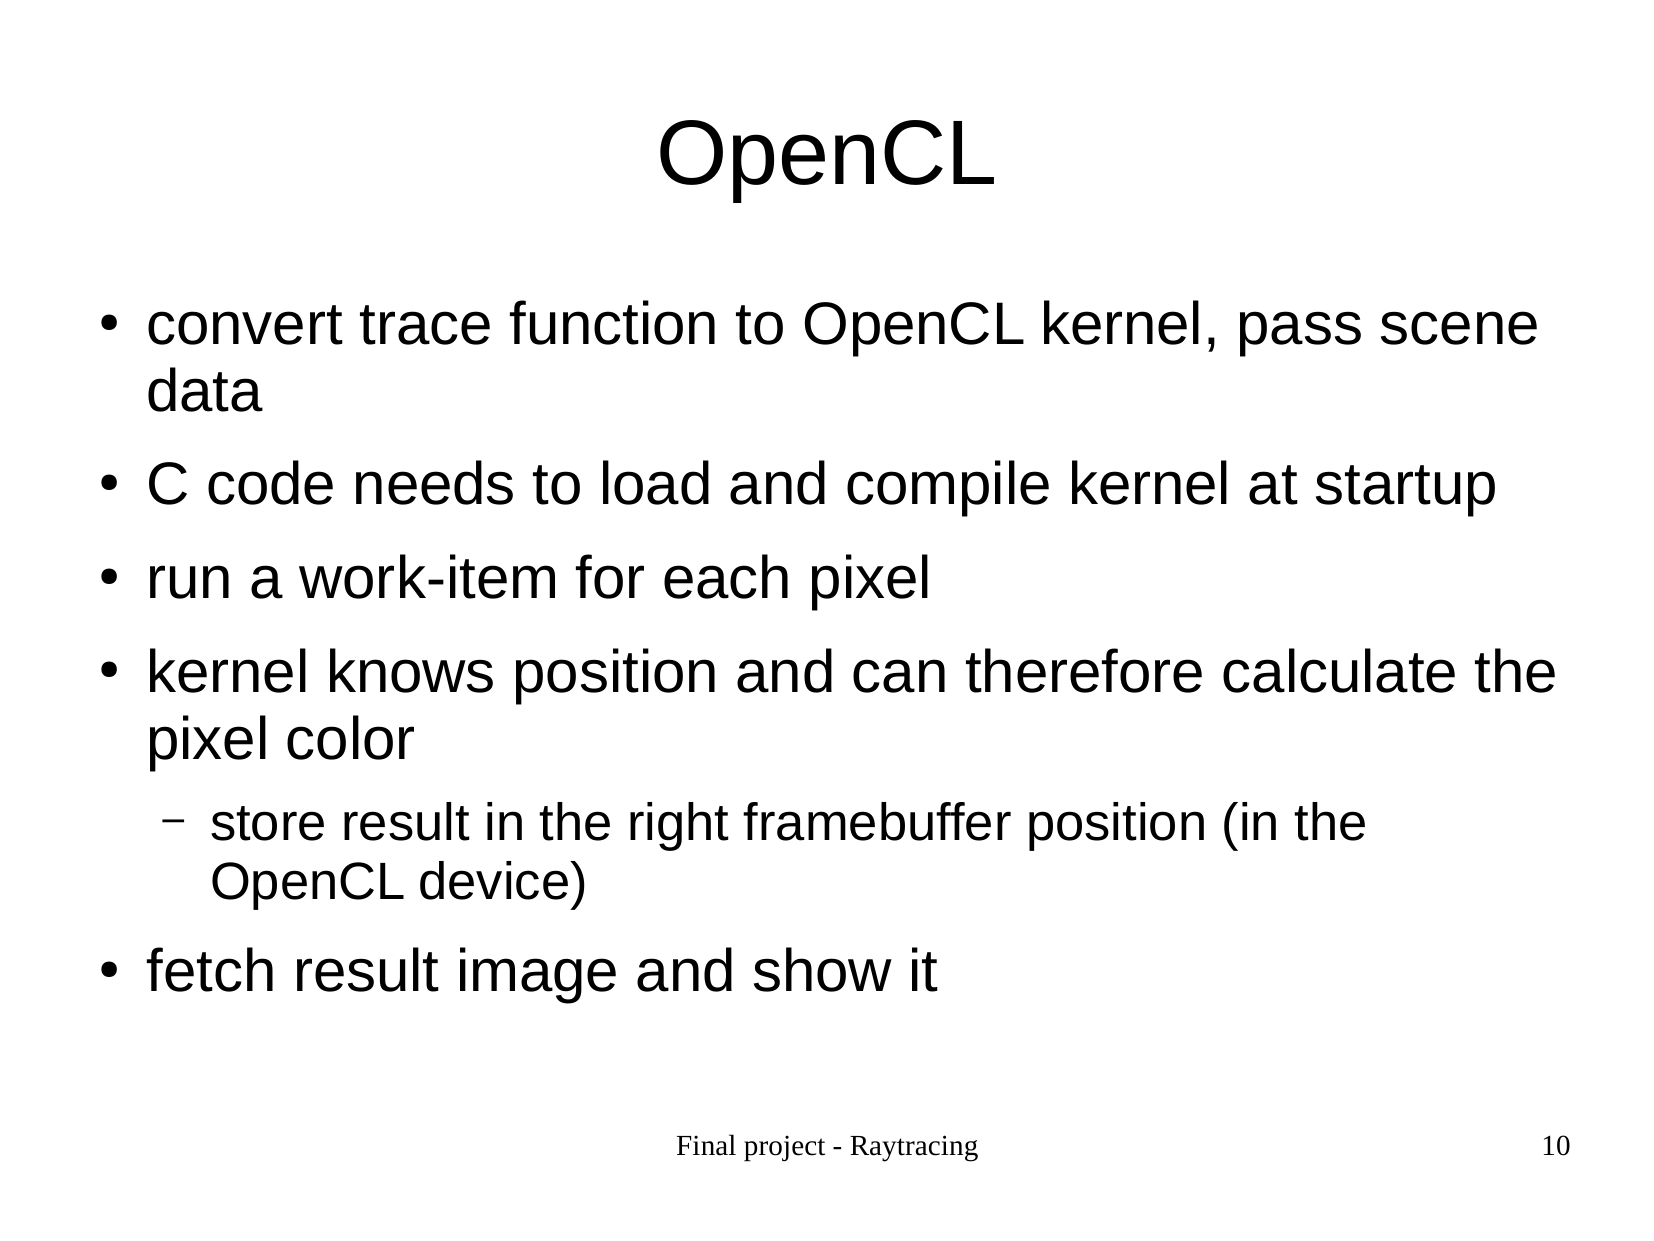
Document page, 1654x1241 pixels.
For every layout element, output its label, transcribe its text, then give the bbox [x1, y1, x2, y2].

list convert trace function to OpenCL kernel, pass scene data C code needs to load and compile kernel at startup run a work-item for each pixel kernel knows position and can therefore calculate the pixel color store result in the right framebuffer position (in the OpenCL device) fetch result image and show it [82, 290, 1571, 1010]
title OpenCL [82, 49, 1571, 257]
